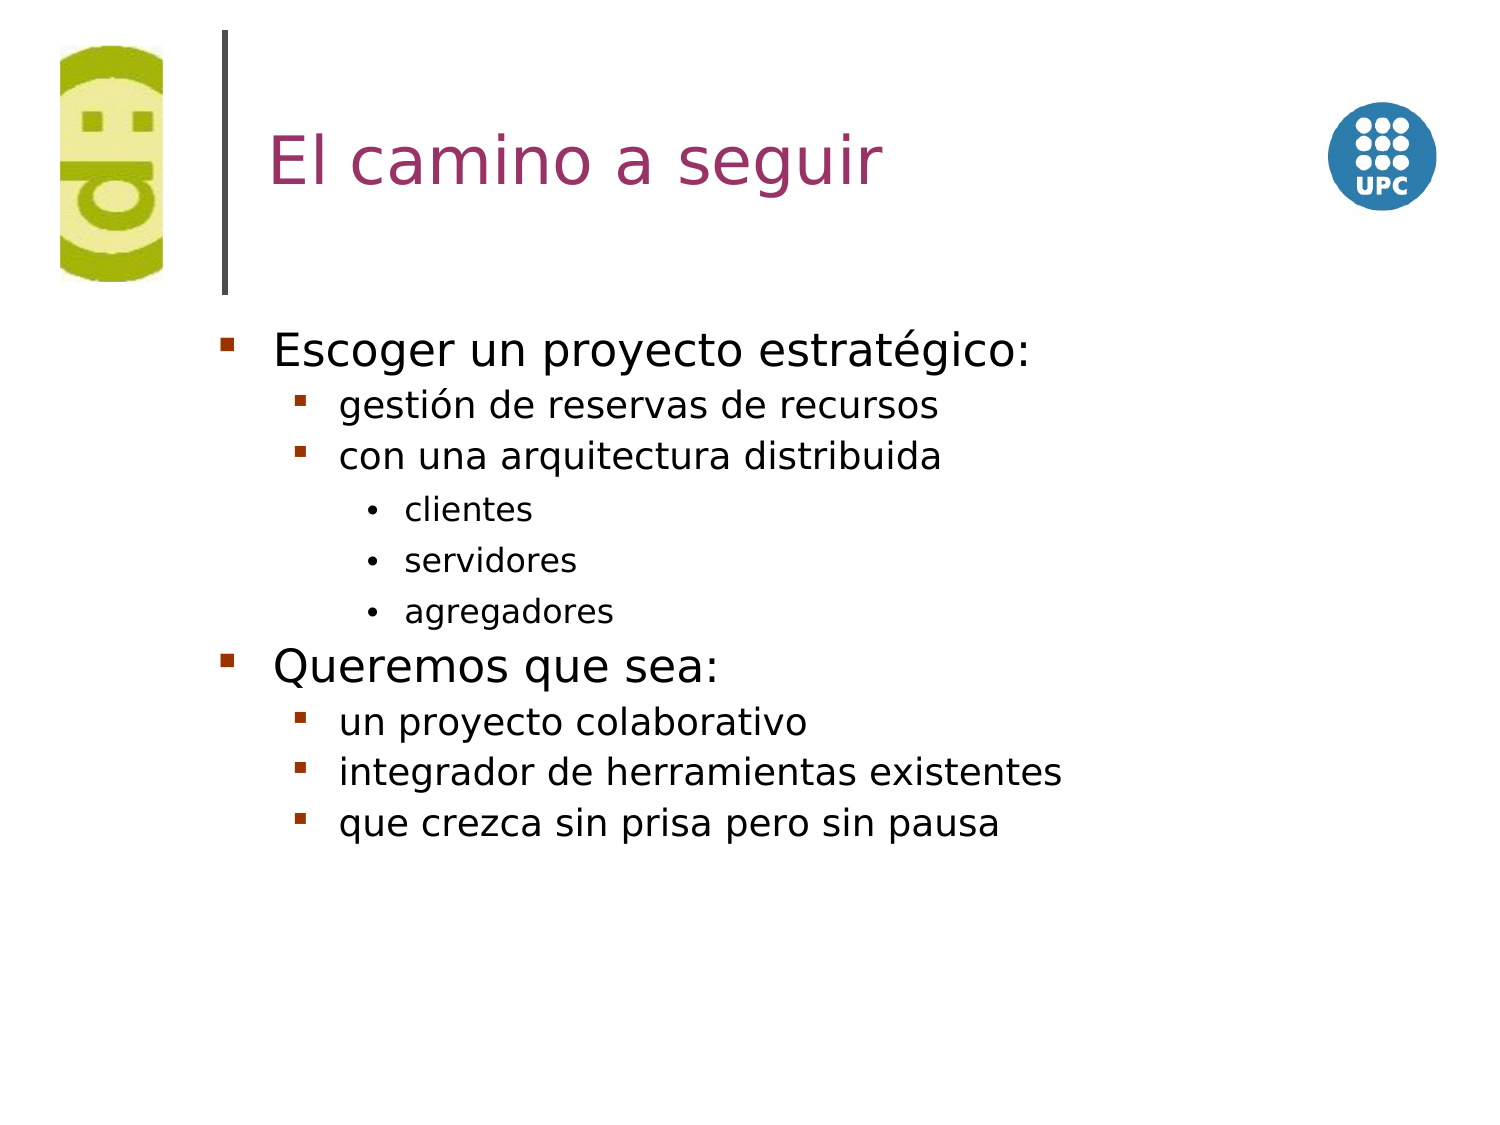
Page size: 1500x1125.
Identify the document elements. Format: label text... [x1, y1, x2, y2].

title El camino a seguir [252, 67, 1329, 256]
picture [61, 47, 162, 281]
list Escoger un proyecto estratégico: gestión de reservas de recursos con una arquitectura distribuida clientes servidores agregadores Queremos que sea: un proyecto colaborativo integrador de herramientas existentes que crezca sin prisa pero sin pausa [202, 316, 1329, 1000]
picture [1329, 96, 1442, 216]
